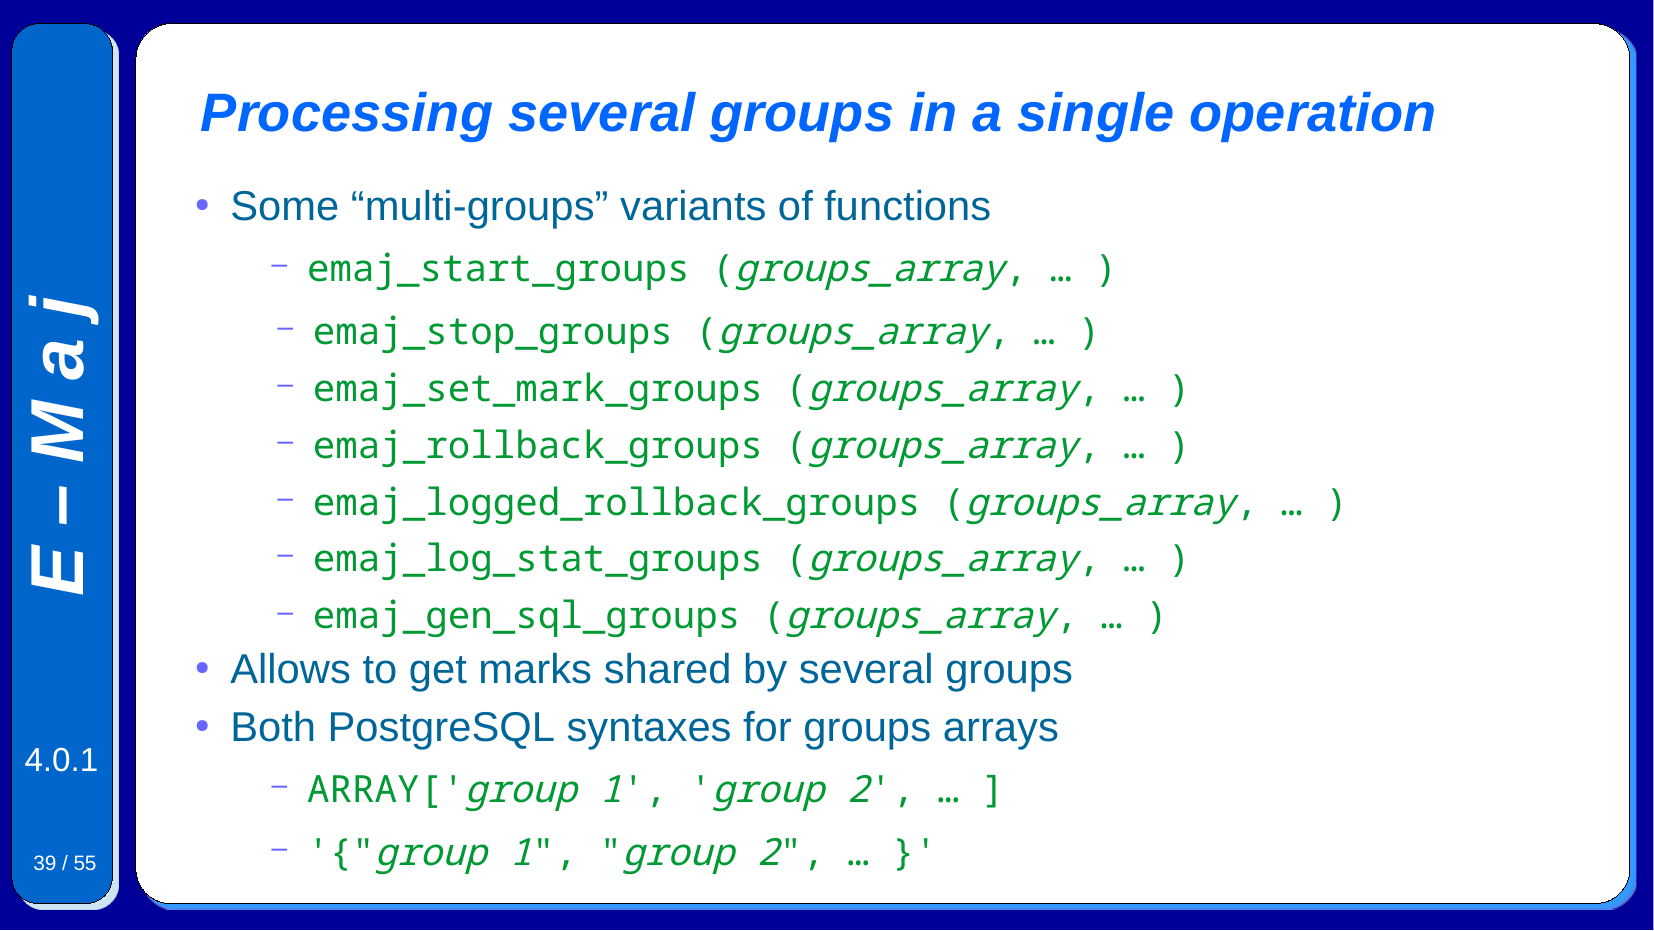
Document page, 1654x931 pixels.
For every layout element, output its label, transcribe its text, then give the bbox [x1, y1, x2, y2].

list Some “multi-groups” variants of functions emaj_start_groups (groups_array, … ) emaj_stop_groups (groups_array, … ) emaj_set_mark_groups (groups_array, … ) emaj_rollback_groups (groups_array, … ) emaj_logged_rollback_groups (groups_array, … ) emaj_log_stat_groups (groups_array, … ) emaj_gen_sql_groups (groups_array, … ) Allows to get marks shared by several groups Both PostgreSQL syntaxes for groups arrays ARRAY['group 1', 'group 2', … ] '{"group 1", "group 2", … }' [177, 183, 1587, 859]
title Processing several groups in a single operation [200, 34, 1575, 183]
